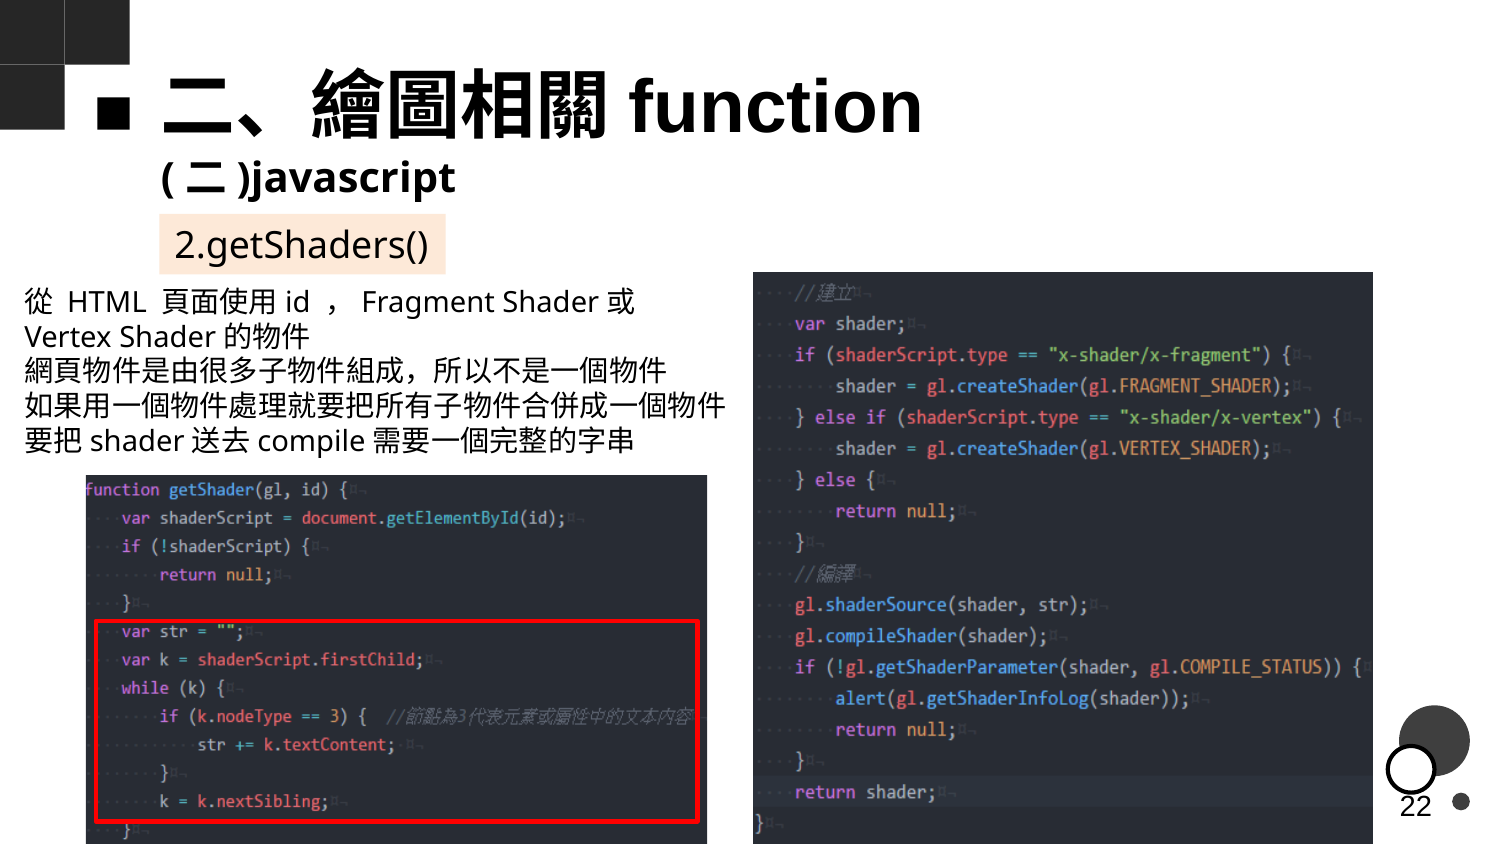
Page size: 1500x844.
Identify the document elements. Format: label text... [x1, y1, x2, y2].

text_box [1452, 792, 1470, 811]
text_box (二)javascript [145, 143, 530, 210]
slide_number <number> [1096, 782, 1447, 827]
text_box 從 HTML 頁面使用id ，Fragment Shader或 Vertex Shader的物件 網頁物件是由很多子物件組成，所以不是一個物件 如果用一個物件處理就要把所有子物件合併成一個物件 要把shader送去compile需要一個完整的字串 [9, 275, 778, 468]
text_box [1387, 705, 1470, 782]
picture [85, 475, 708, 844]
title 二、繪圖相關function [145, 32, 951, 173]
picture [753, 272, 1373, 844]
text_box 2.getShaders() [159, 213, 446, 275]
text_box [97, 97, 130, 130]
text_box [0, 0, 130, 130]
